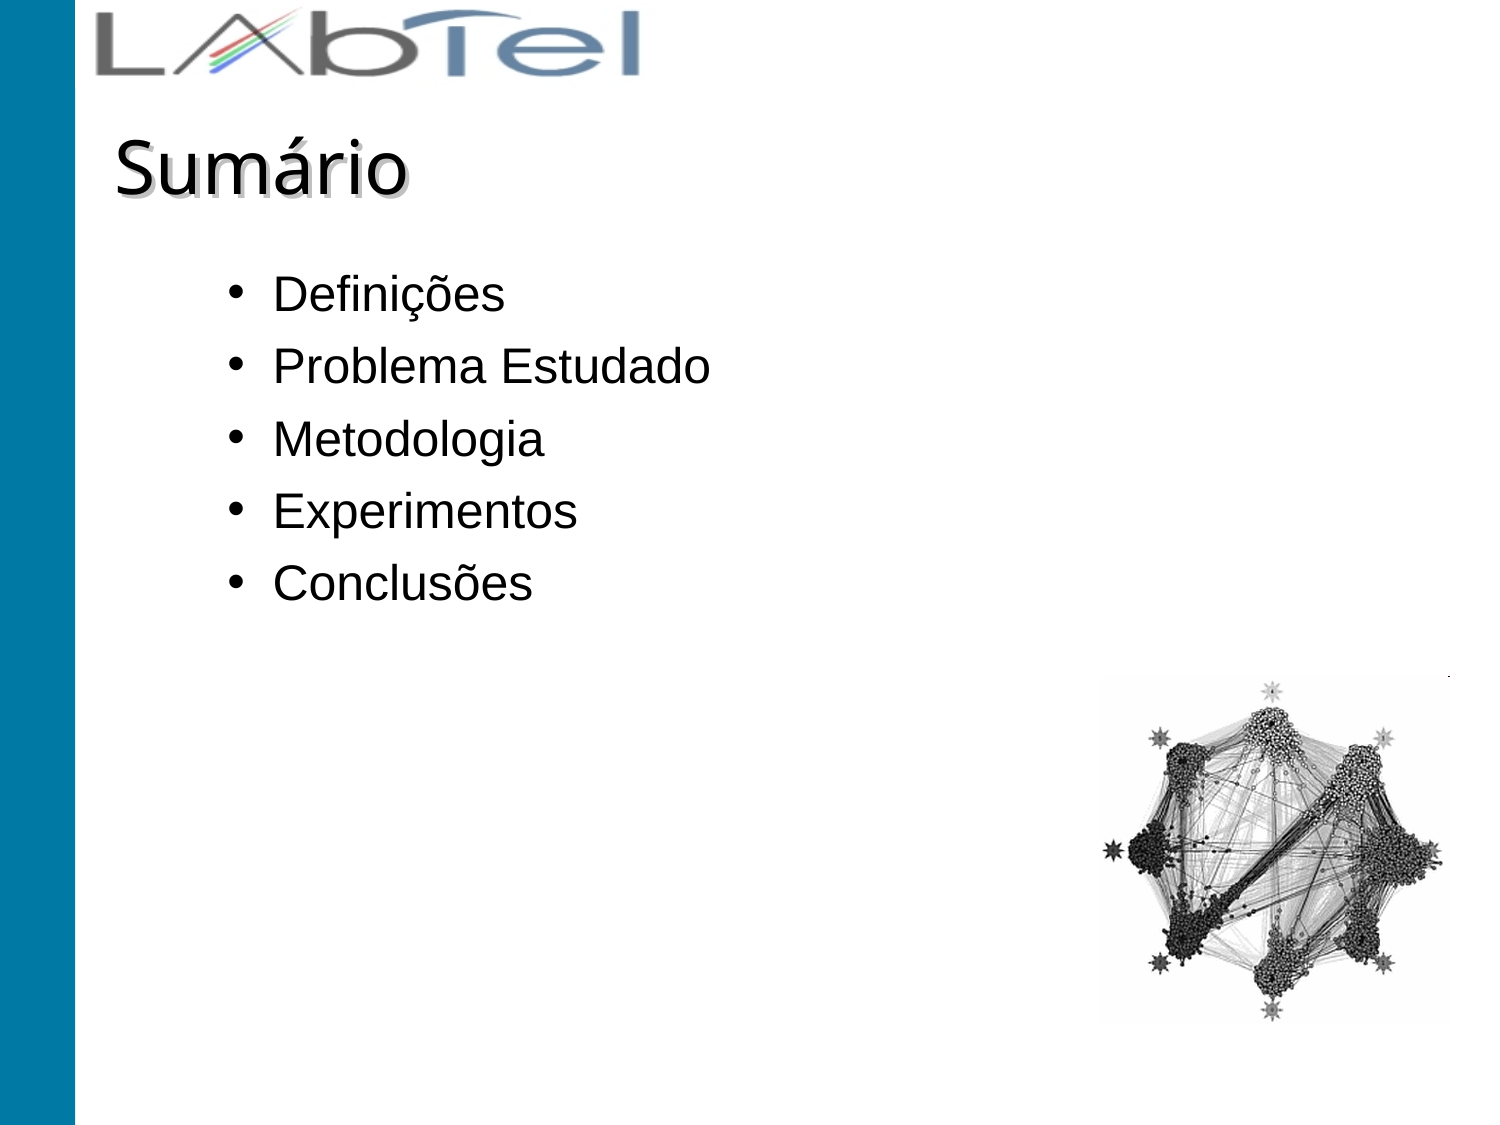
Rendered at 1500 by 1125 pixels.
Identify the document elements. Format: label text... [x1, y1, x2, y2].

picture [76, 0, 676, 88]
text_box Definições Problema Estudado Metodologia Experimentos Conclusões [212, 253, 1363, 619]
title Sumário [99, 104, 1463, 225]
picture [1100, 676, 1450, 1026]
